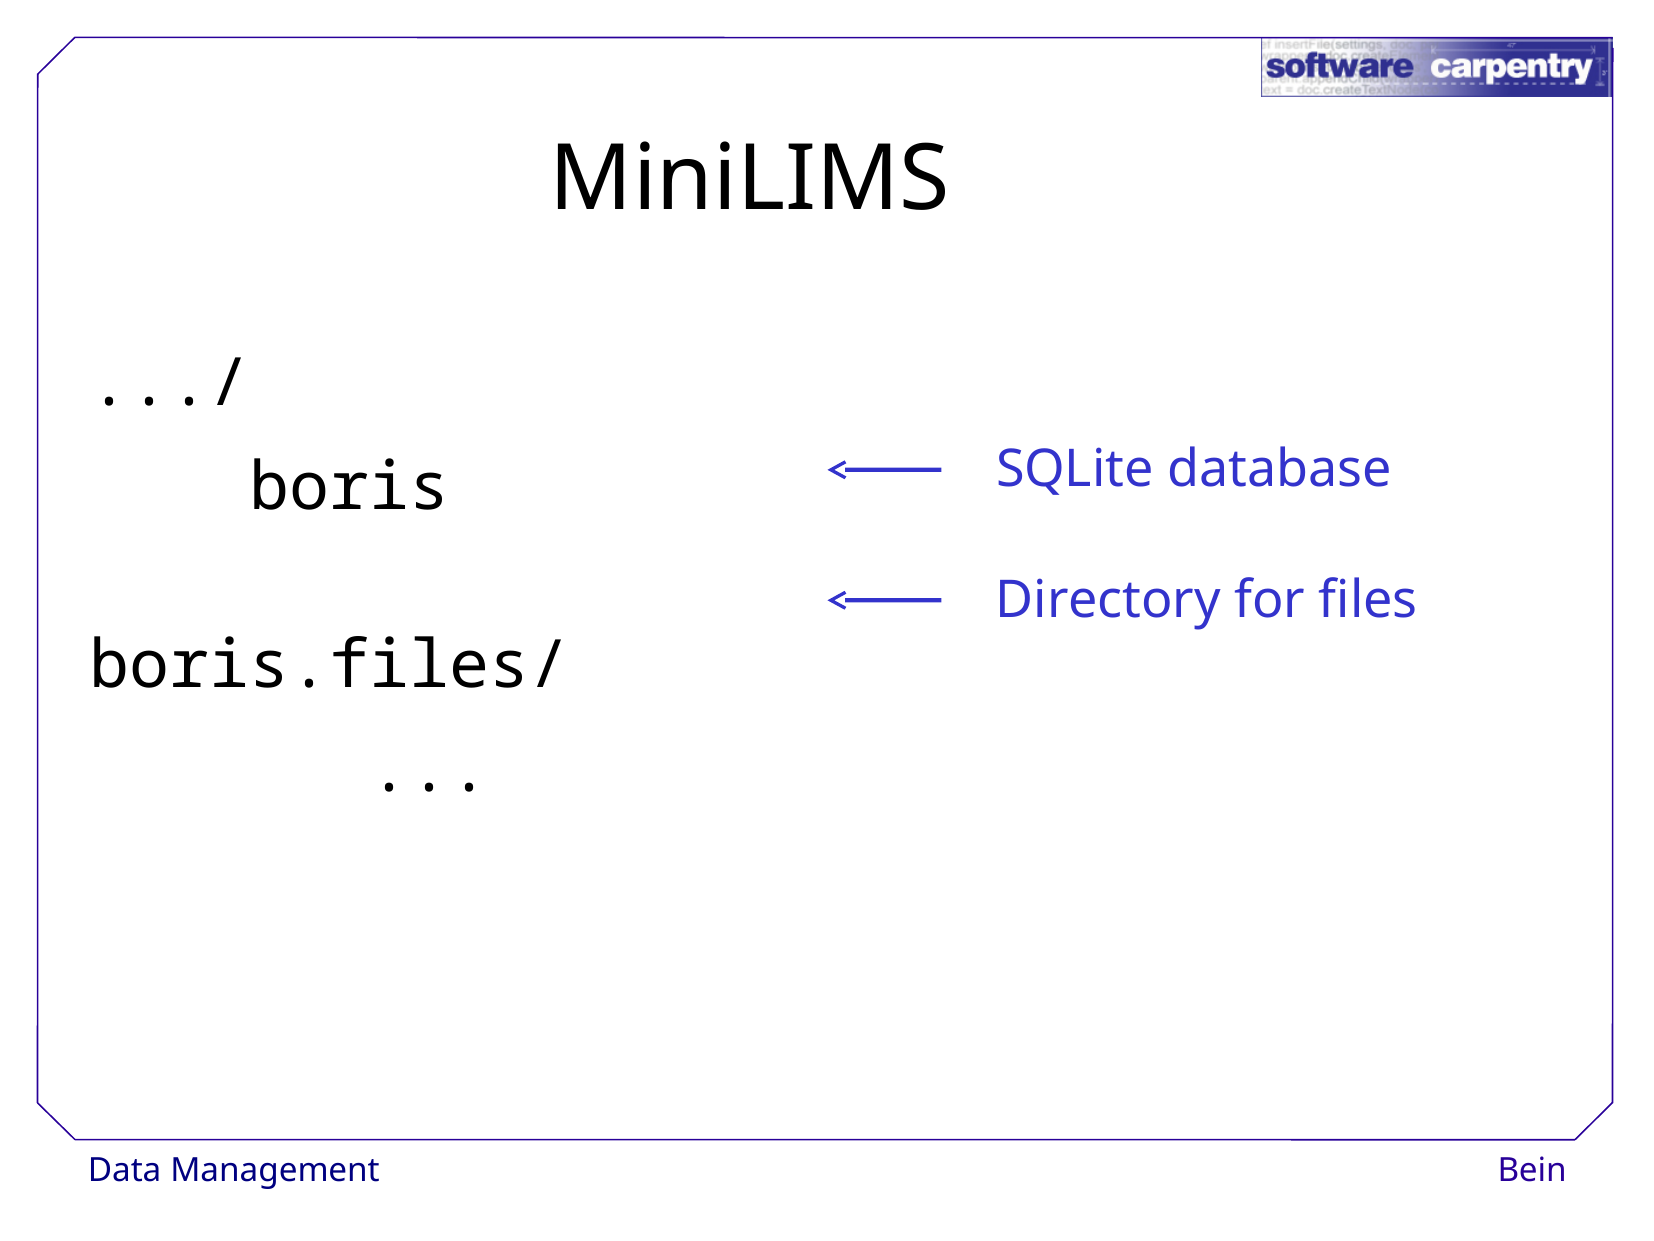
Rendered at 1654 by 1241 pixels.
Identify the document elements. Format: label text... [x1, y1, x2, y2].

text_box SQLite database [981, 432, 1536, 507]
picture [1261, 39, 1613, 97]
text_box Directory for files [980, 563, 1593, 637]
text_box .../ boris boris.files/ ... [75, 338, 686, 781]
text_box MiniLIMS [75, 119, 1426, 308]
